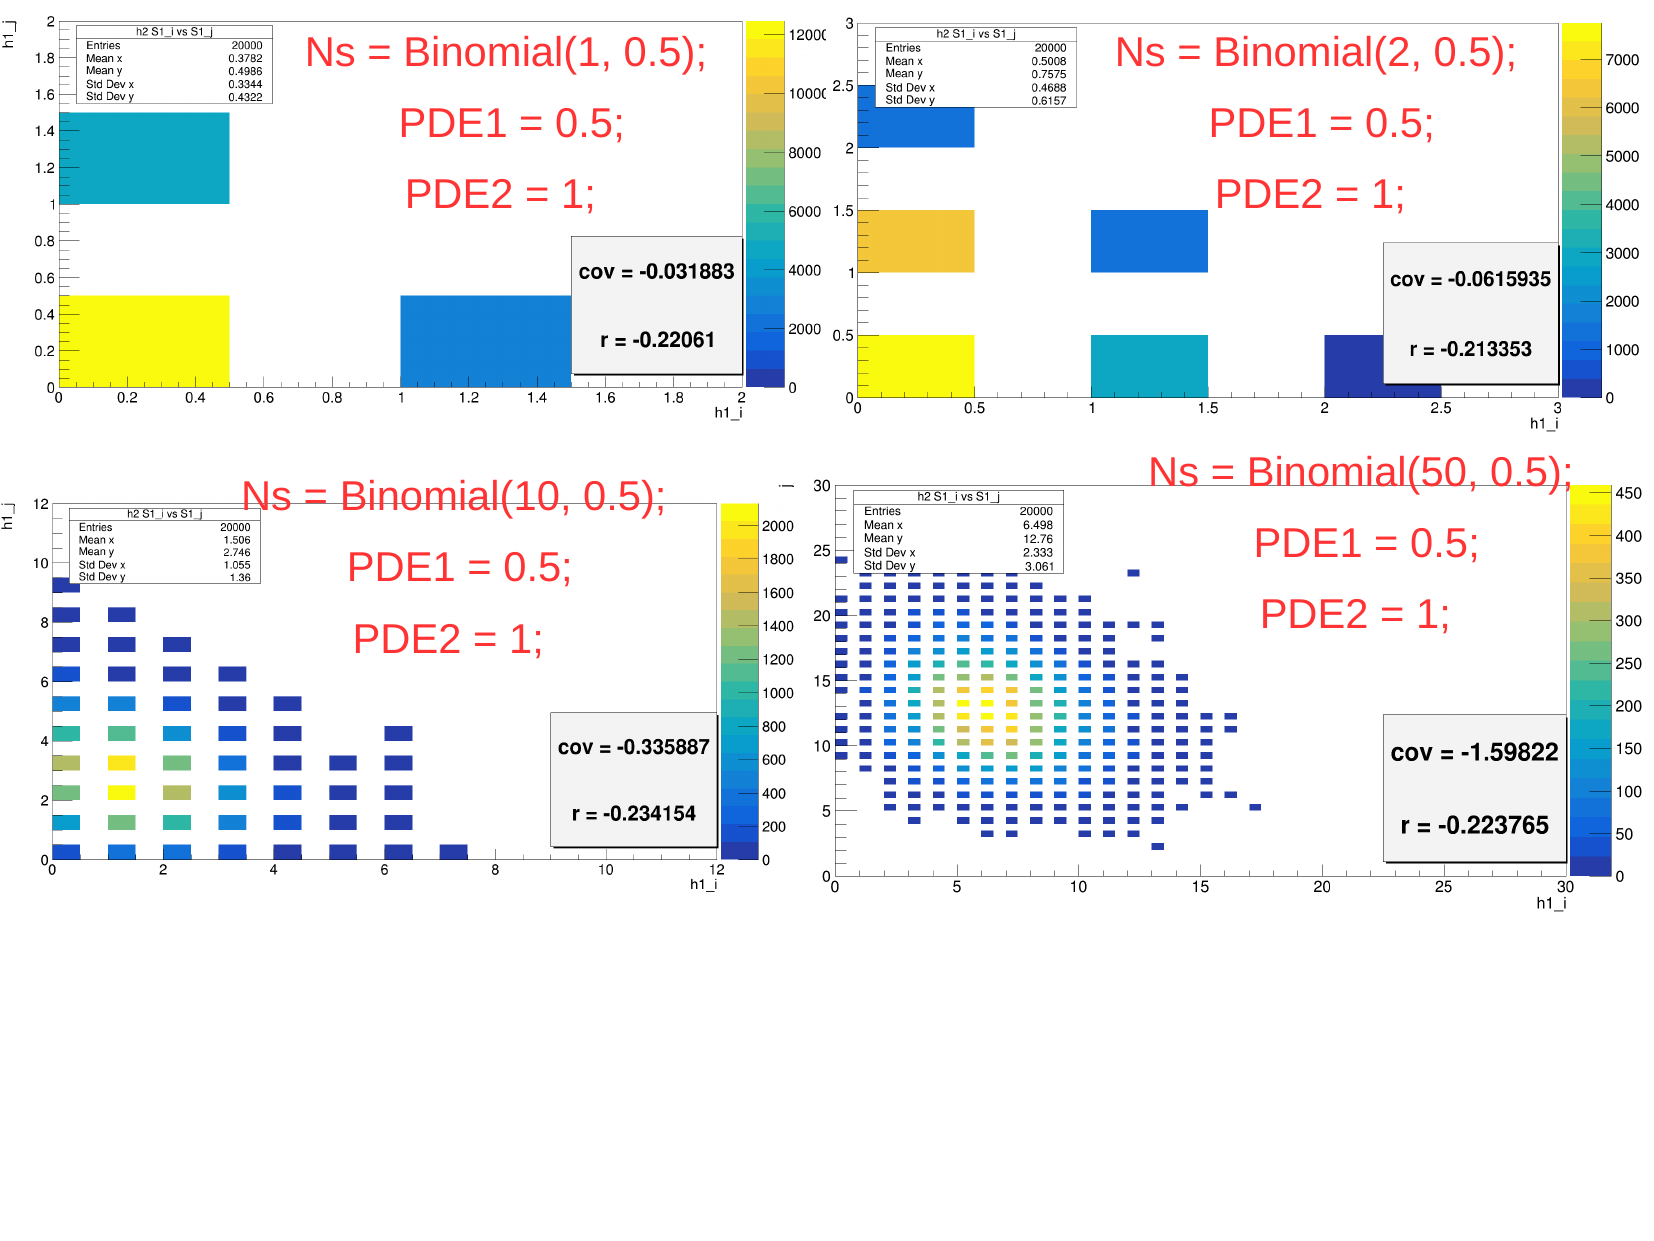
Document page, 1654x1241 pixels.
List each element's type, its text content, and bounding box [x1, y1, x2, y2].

picture [0, 5, 1640, 436]
text_box Ns = Binomial(2, 0.5); PDE1 = 0.5; PDE2 = 1; [975, 20, 1654, 226]
text_box Ns = Binomial(50, 0.5); PDE1 = 0.5; PDE2 = 1; [1020, 440, 1654, 646]
text_box Ns = Binomial(1, 0.5); PDE1 = 0.5; PDE2 = 1; [165, 20, 848, 226]
text_box Ns = Binomial(10, 0.5); PDE1 = 0.5; PDE2 = 1; [112, 465, 796, 670]
picture [0, 470, 1646, 916]
